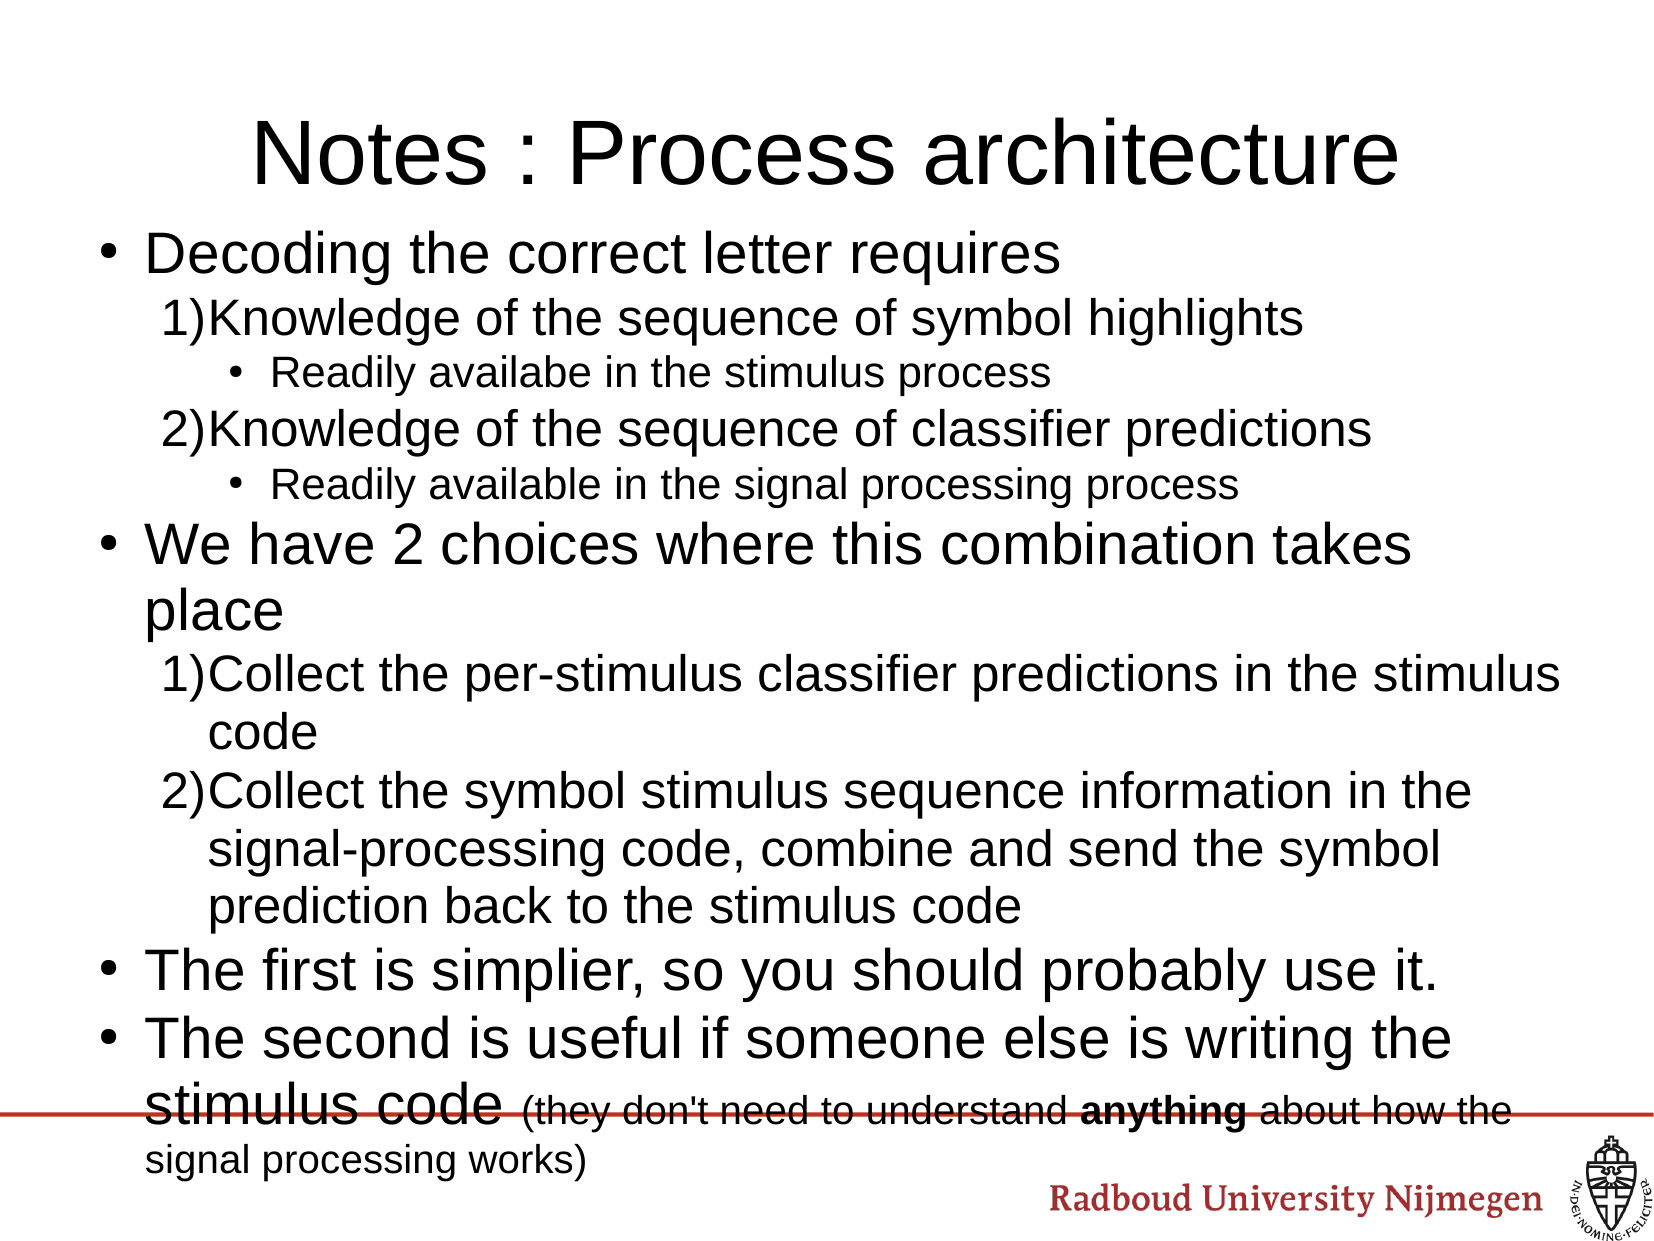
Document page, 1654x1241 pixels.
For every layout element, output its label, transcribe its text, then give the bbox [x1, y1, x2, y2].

title Notes : Process architecture [82, 49, 1571, 220]
list Decoding the correct letter requires Knowledge of the sequence of symbol highlights Readily availabe in the stimulus process Knowledge of the sequence of classifier predictions Readily available in the signal processing process We have 2 choices where this combination takes place Collect the per-stimulus classifier predictions in the stimulus code Collect the symbol stimulus sequence information in the signal-processing code, combine and send the symbol prediction back to the stimulus code The first is simplier, so you should probably use it. The second is useful if someone else is writing the stimulus code (they don't need to understand anything about how the signal processing works) [82, 220, 1571, 1184]
picture [1050, 1134, 1654, 1241]
